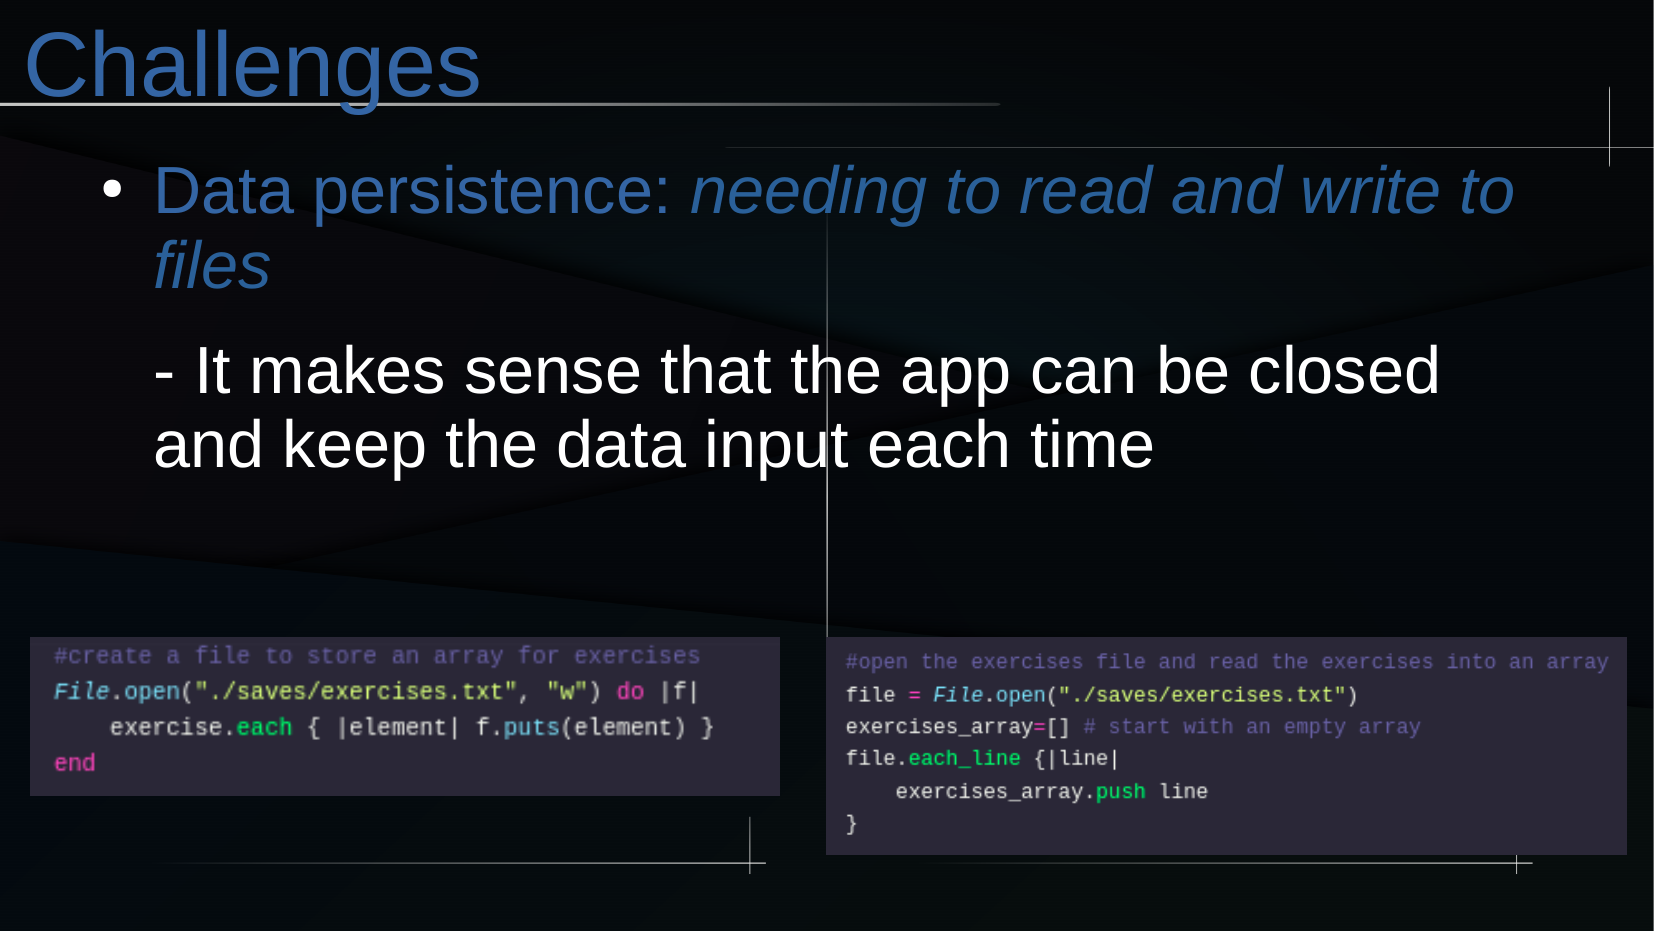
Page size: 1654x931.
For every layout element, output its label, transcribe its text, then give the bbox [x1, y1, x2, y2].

list Data persistence: needing to read and write to files - It makes sense that the app can be closed and keep the data input each time [82, 153, 1571, 527]
picture [0, 0, 1654, 931]
title Challenges [23, 11, 1589, 119]
